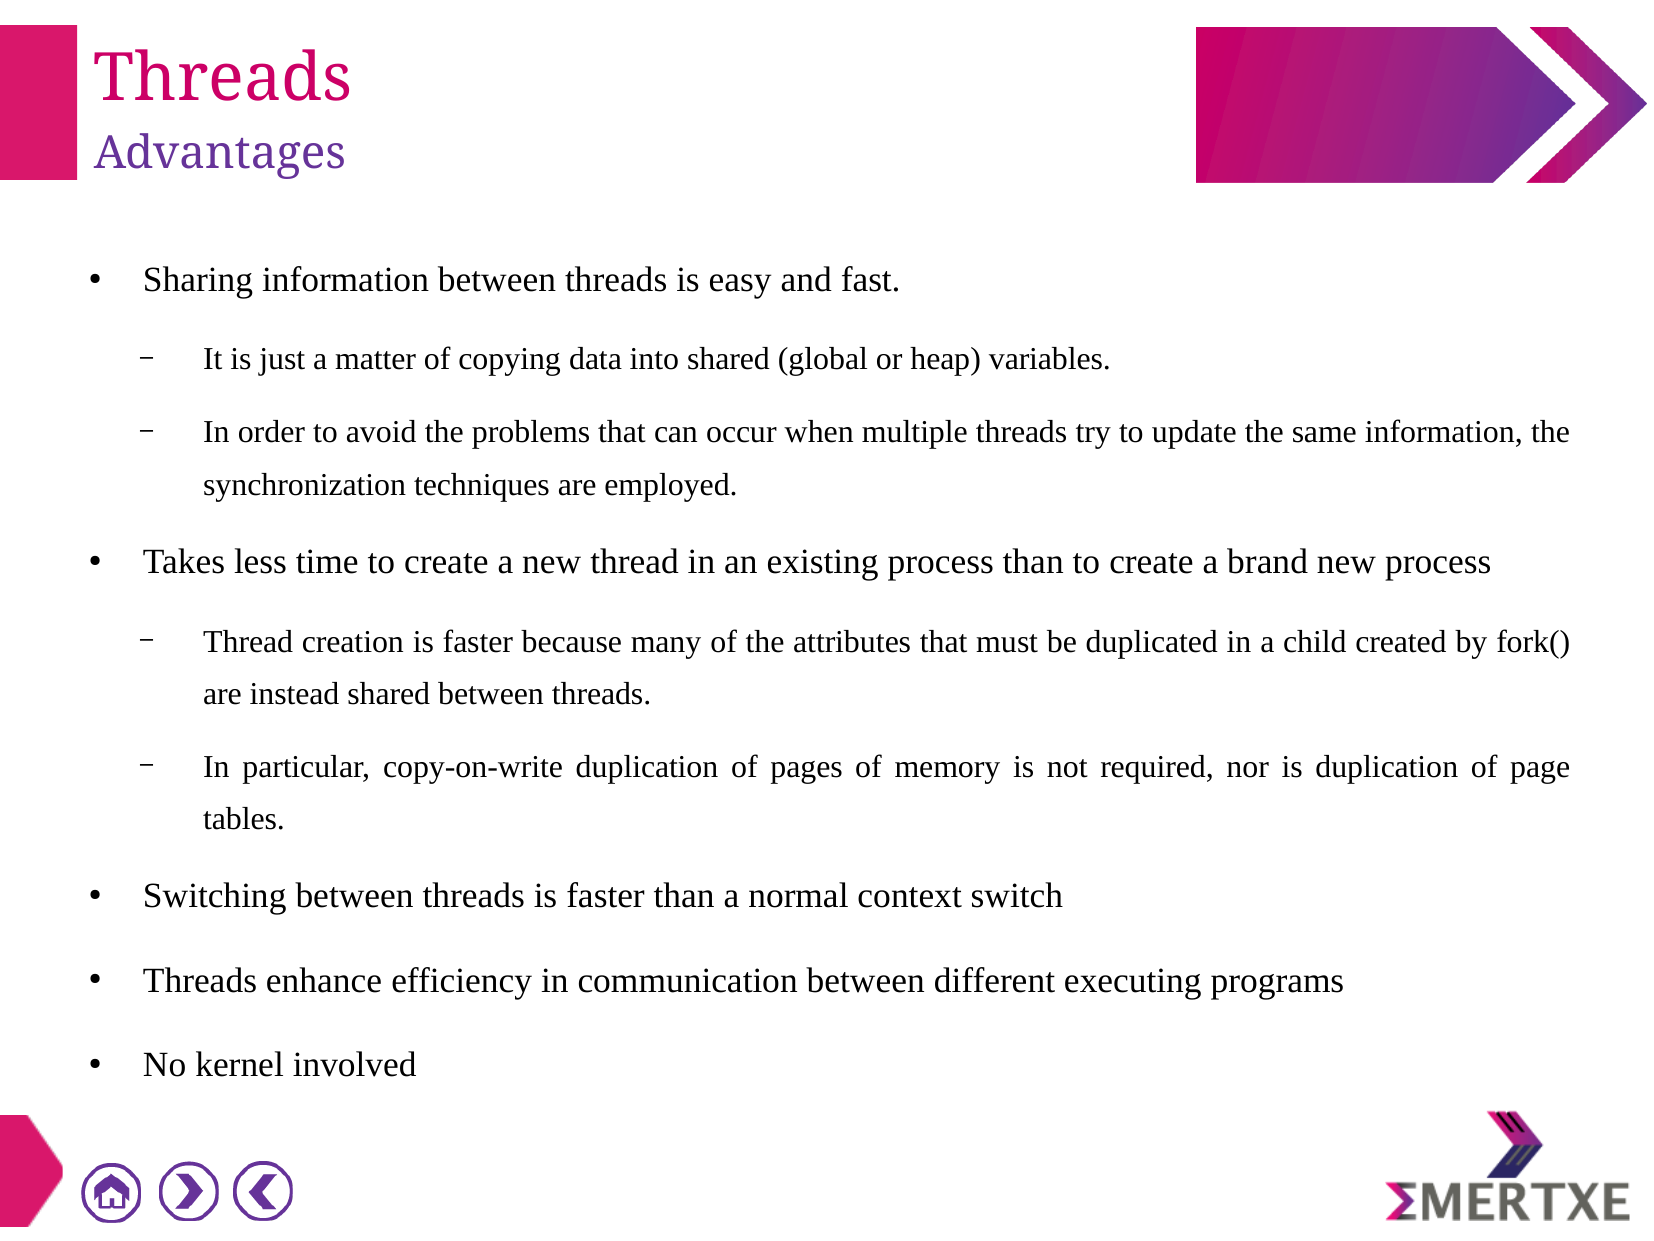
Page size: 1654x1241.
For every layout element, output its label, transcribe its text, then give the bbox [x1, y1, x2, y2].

picture [233, 1161, 293, 1221]
list Sharing information between threads is easy and fast. It is just a matter of copying data into shared (global or heap) variables. In order to avoid the problems that can occur when multiple threads try to update the same information, the synchronization techniques are employed. Takes less time to create a new thread in an existing process than to create a brand new process Thread creation is faster because many of the attributes that must be duplicated in a child created by fork() are instead shared between threads. In particular, copy-on-write duplication of pages of memory is not required, nor is duplication of page tables. Switching between threads is faster than a normal context switch Threads enhance efficiency in communication between different executing programs No kernel involved [82, 240, 1571, 1094]
picture [81, 1163, 141, 1223]
picture [1571, 27, 1647, 183]
picture [1385, 1107, 1631, 1221]
title Threads Advantages [93, 2, 1571, 210]
picture [159, 1161, 219, 1221]
